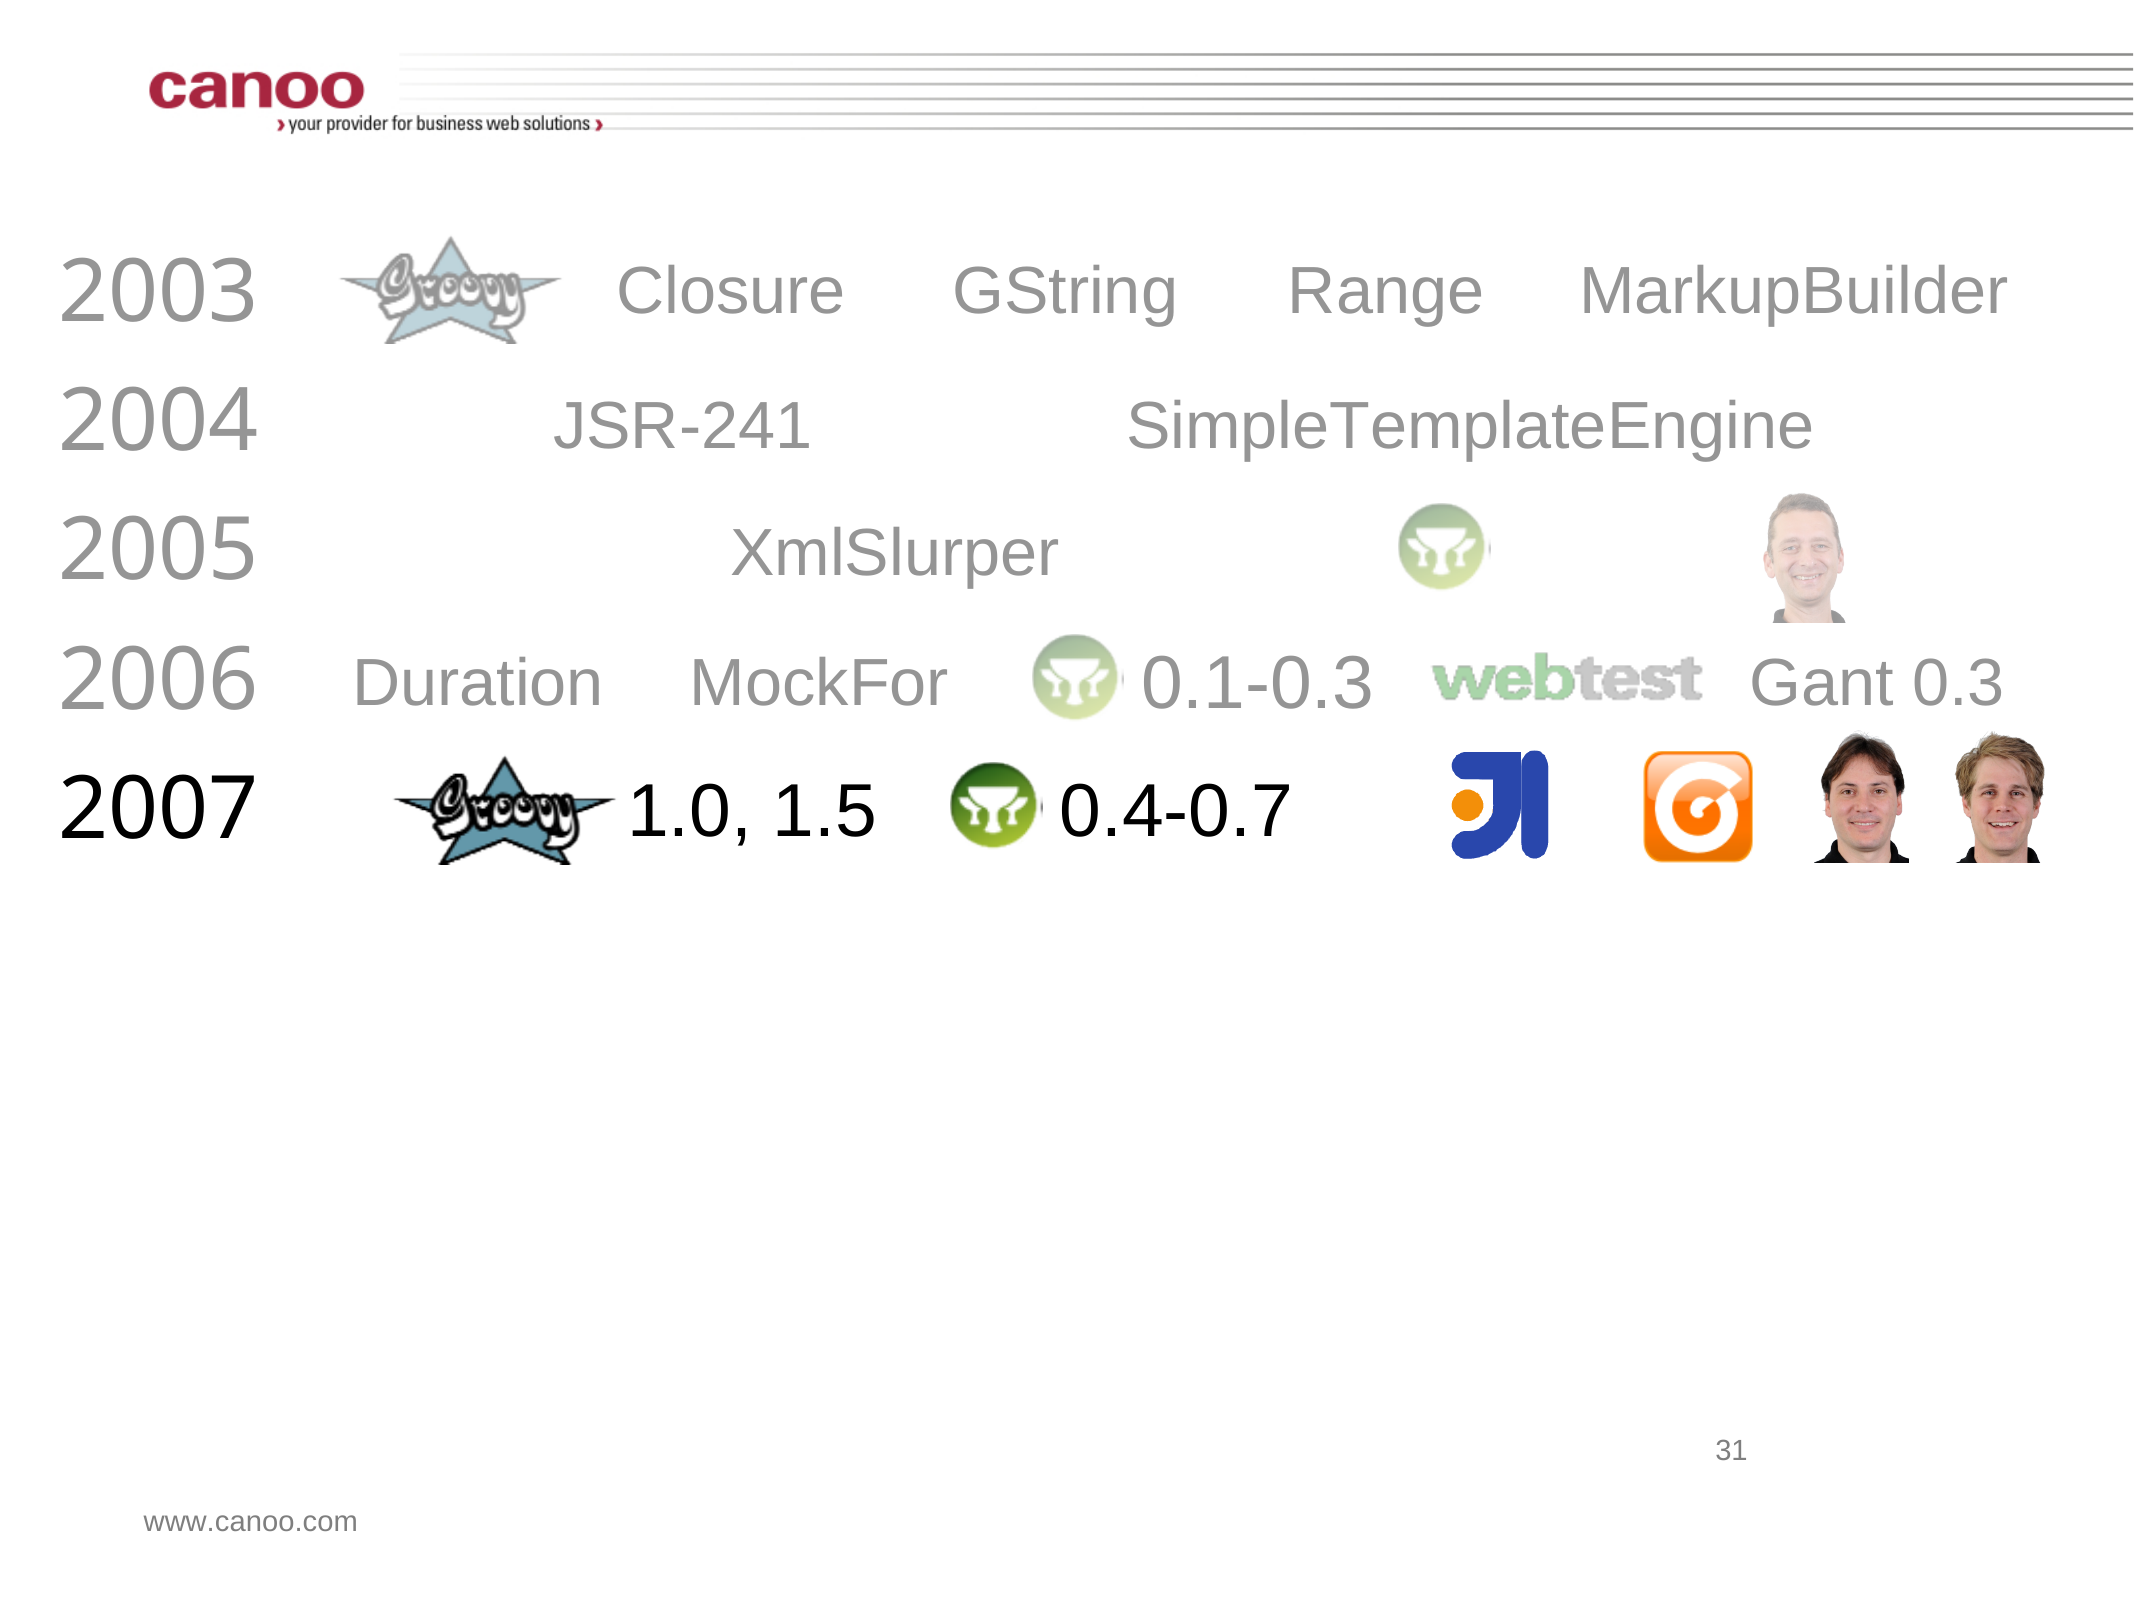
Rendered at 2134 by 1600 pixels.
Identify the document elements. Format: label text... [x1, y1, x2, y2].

text_box 2007 [43, 751, 297, 864]
picture [37, 225, 2101, 865]
text_box <number> [1705, 1423, 1758, 1474]
text_box 1.0, 1.5 [612, 754, 892, 860]
text_box 0.4-0.7 [1044, 754, 1309, 860]
picture [0, 21, 2134, 188]
picture [950, 762, 1043, 852]
